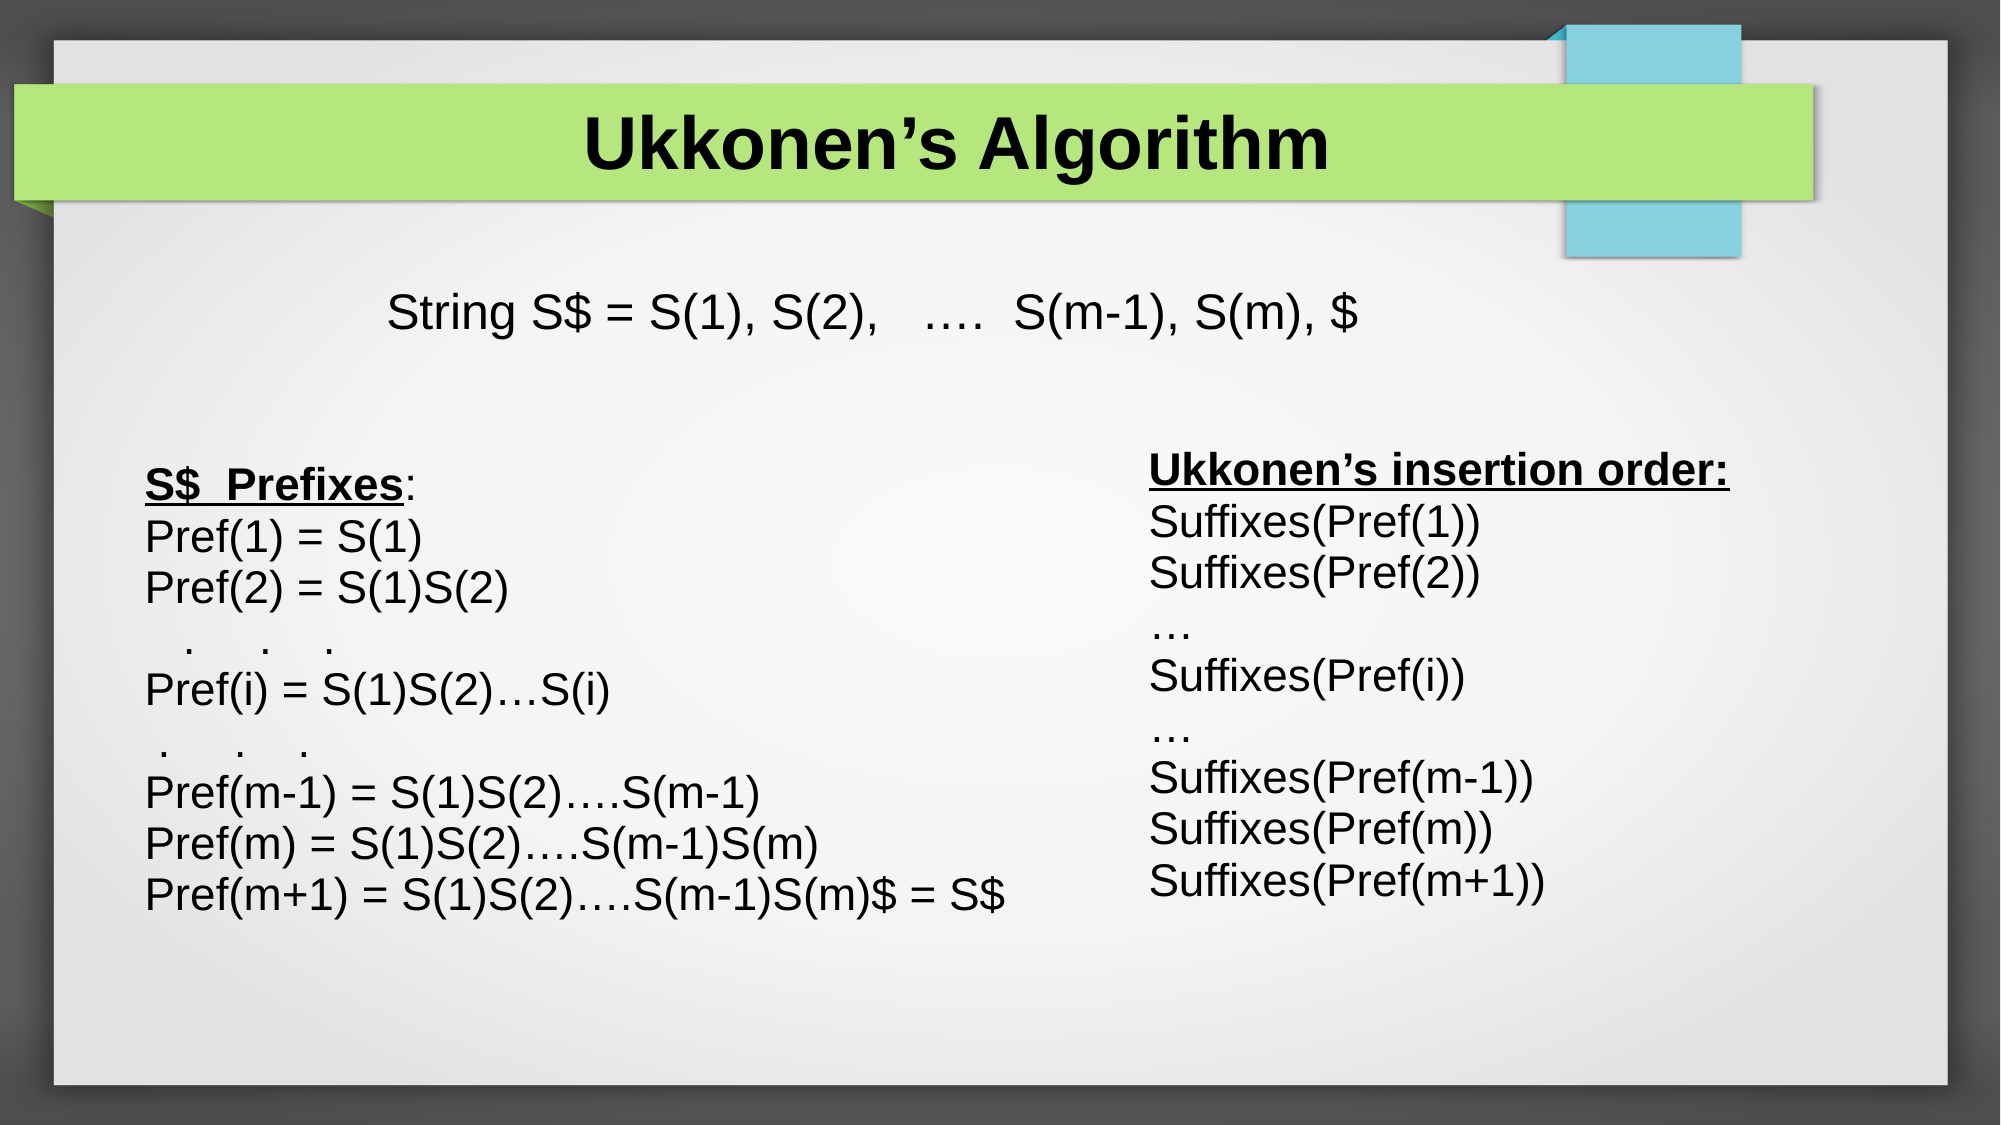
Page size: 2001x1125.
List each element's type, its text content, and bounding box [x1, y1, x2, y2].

text_box String S$ = S(1), S(2), …. S(m-1), S(m), $ [371, 271, 1512, 348]
picture [0, 0, 2001, 1125]
text_box S$ Prefixes: Pref(1) = S(1) Pref(2) = S(1)S(2) . . . Pref(i) = S(1)S(2)…S(i) . . . Pref(m-1) = S(1)S(2)….S(m-1) Pref(m) = S(1)S(2)….S(m-1)S(m) Pref(m+1) = S(1)S(2)….S(m-1)S(m)$ = S$ [129, 451, 1021, 929]
text_box Ukkonen’s insertion order: Suffixes(Pref(1)) Suffixes(Pref(2)) … Suffixes(Pref(i)) … Suffixes(Pref(m-1)) Suffixes(Pref(m)) Suffixes(Pref(m+1)) [1133, 437, 1745, 914]
text_box Ukkonen’s Algorithm [568, 94, 1347, 194]
